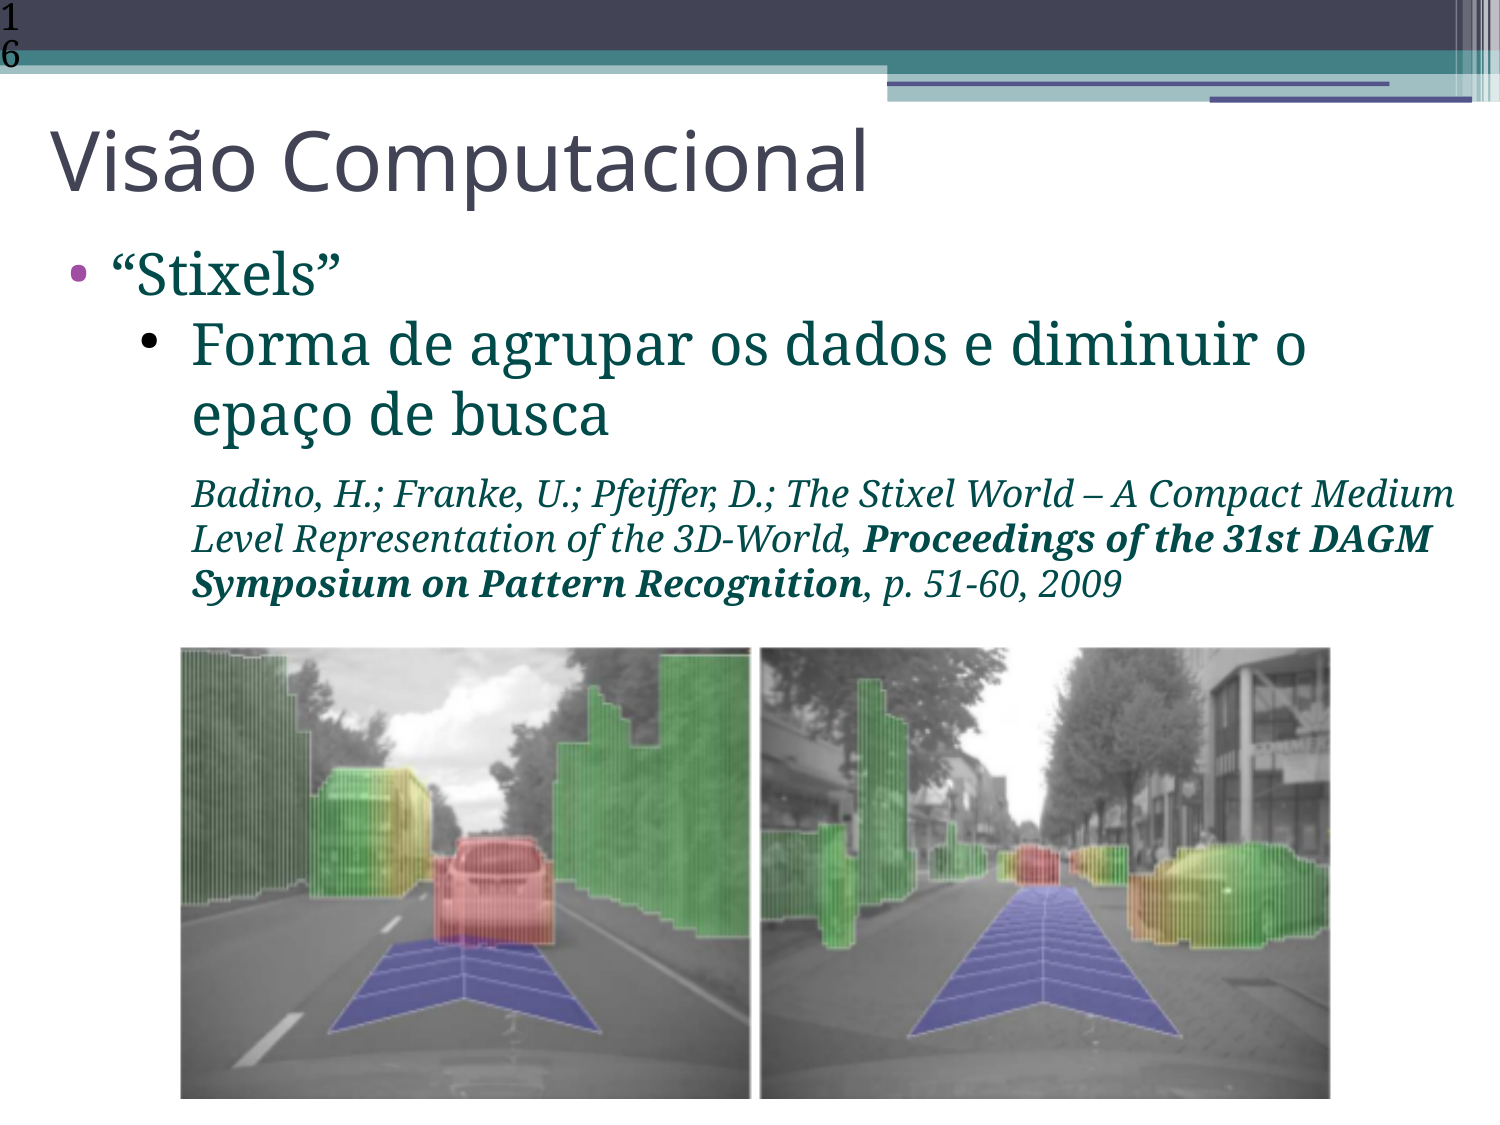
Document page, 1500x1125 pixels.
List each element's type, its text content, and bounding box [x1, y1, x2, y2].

picture [177, 646, 1335, 1099]
title Visão Computacional [35, 70, 1386, 153]
list “Stixels” Forma de agrupar os dados e diminuir o epaço de busca Badino, H.; Franke, U.; Pfeiffer, D.; The Stixel World – A Compact Medium Level Representation of the 3D-World, Proceedings of the 31st DAGM Symposium on Pattern Recognition, p. 51-60, 2009 [35, 153, 1477, 1087]
